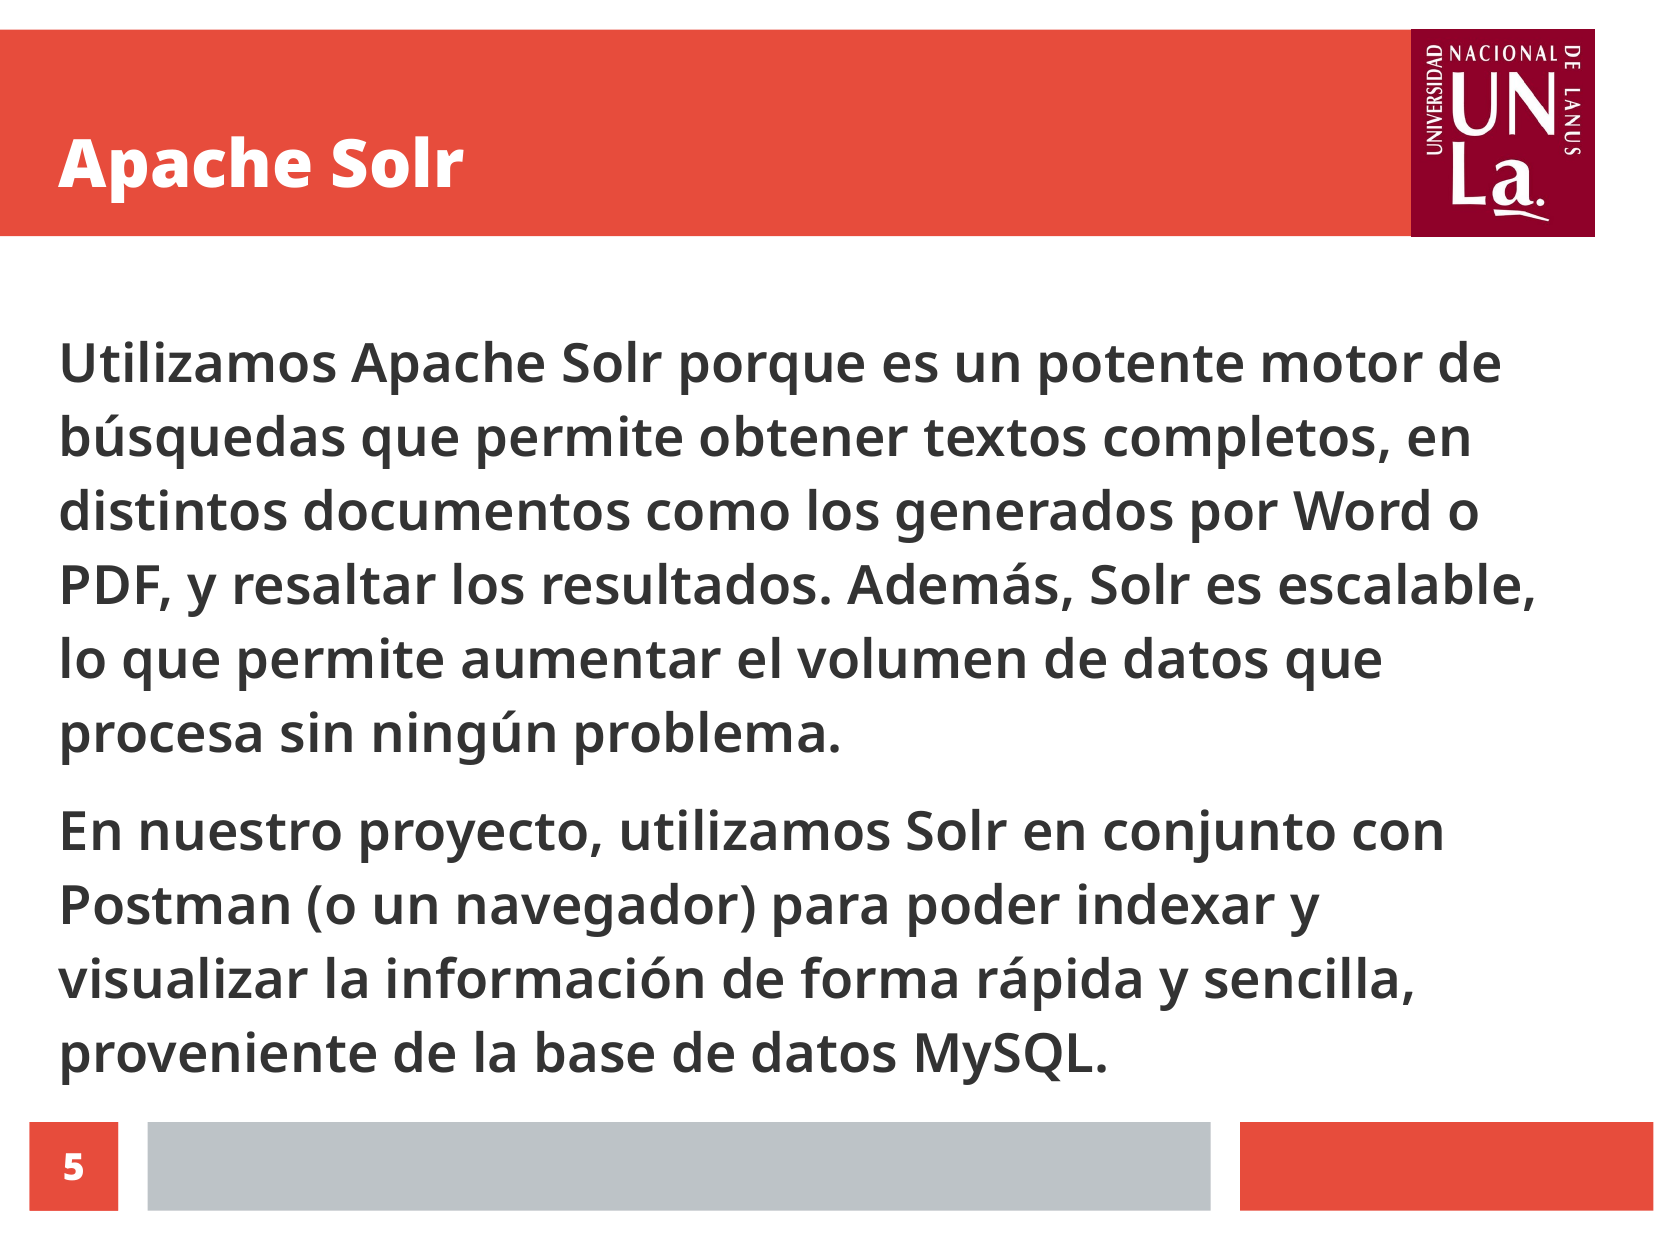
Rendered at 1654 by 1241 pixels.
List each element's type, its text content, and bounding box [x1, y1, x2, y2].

picture [1411, 29, 1595, 237]
list Utilizamos Apache Solr porque es un potente motor de búsquedas que permite obtener textos completos, en distintos documentos como los generados por Word o PDF, y resaltar los resultados. Además, Solr es escalable, lo que permite aumentar el volumen de datos que procesa sin ningún problema. En nuestro proyecto, utilizamos Solr en conjunto con Postman (o un navegador) para poder indexar y visualizar la información de forma rápida y sencilla, proveniente de la base de datos MySQL. [59, 324, 1565, 1093]
title Apache Solr [59, 59, 1411, 207]
